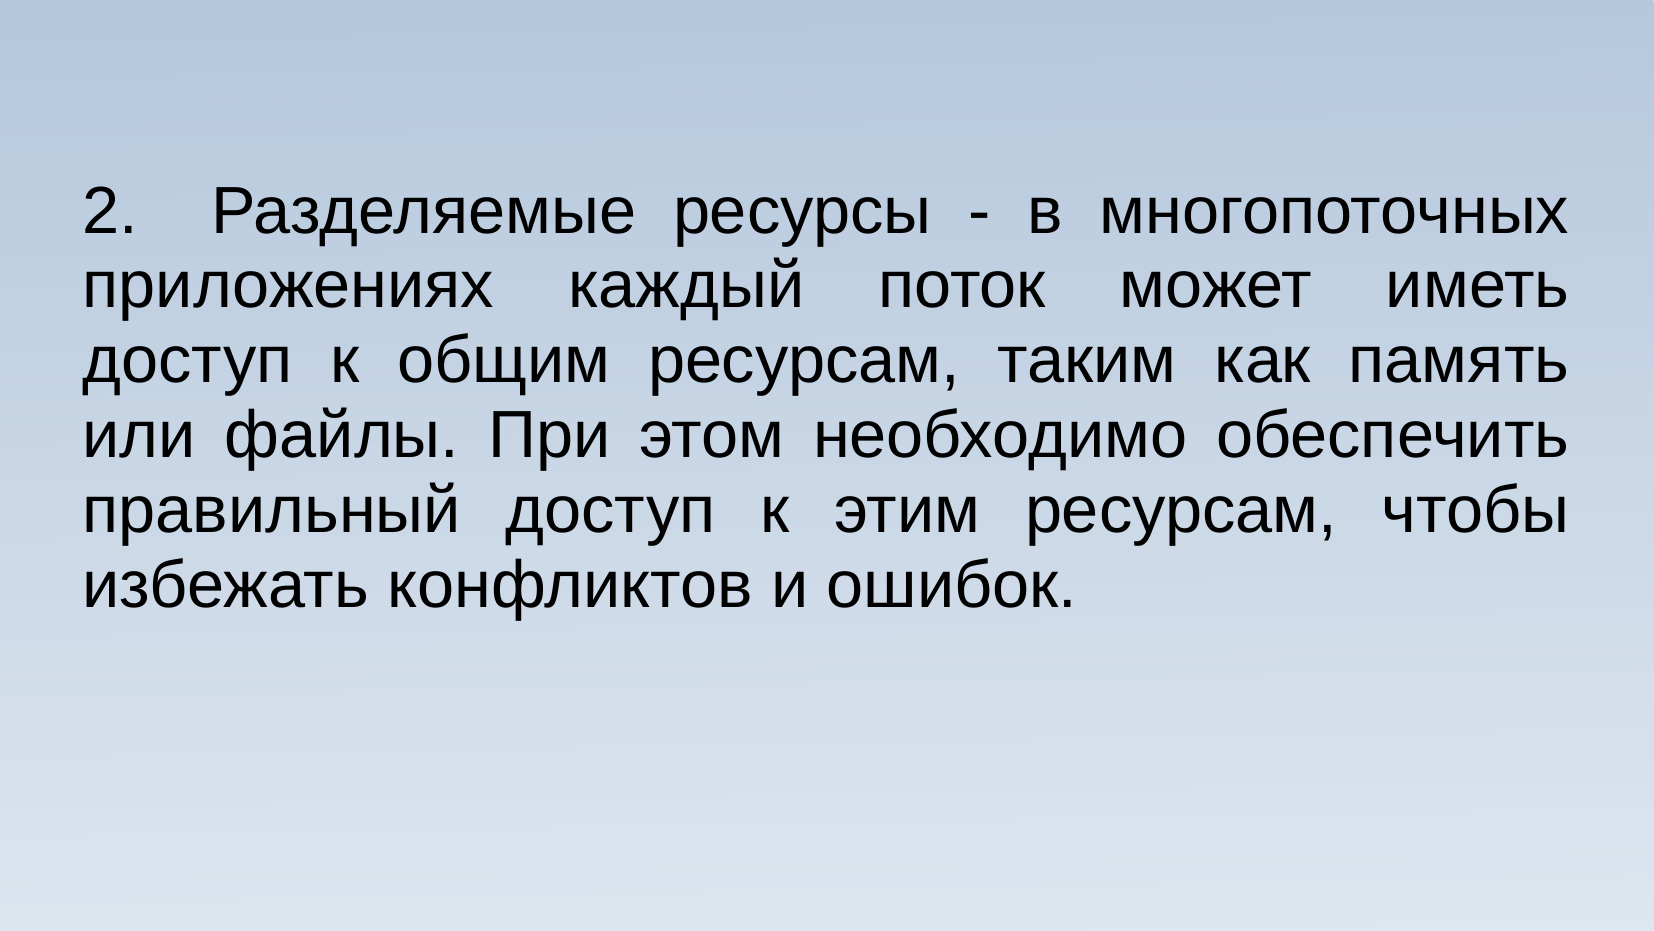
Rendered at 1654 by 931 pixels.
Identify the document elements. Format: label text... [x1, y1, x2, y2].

subtitle 2. Разделяемые ресурсы - в многопоточных приложениях каждый поток может иметь доступ к общим ресурсам, таким как память или файлы. При этом необходимо обеспечить правильный доступ к этим ресурсам, чтобы избежать конфликтов и ошибок. [82, 37, 1571, 757]
